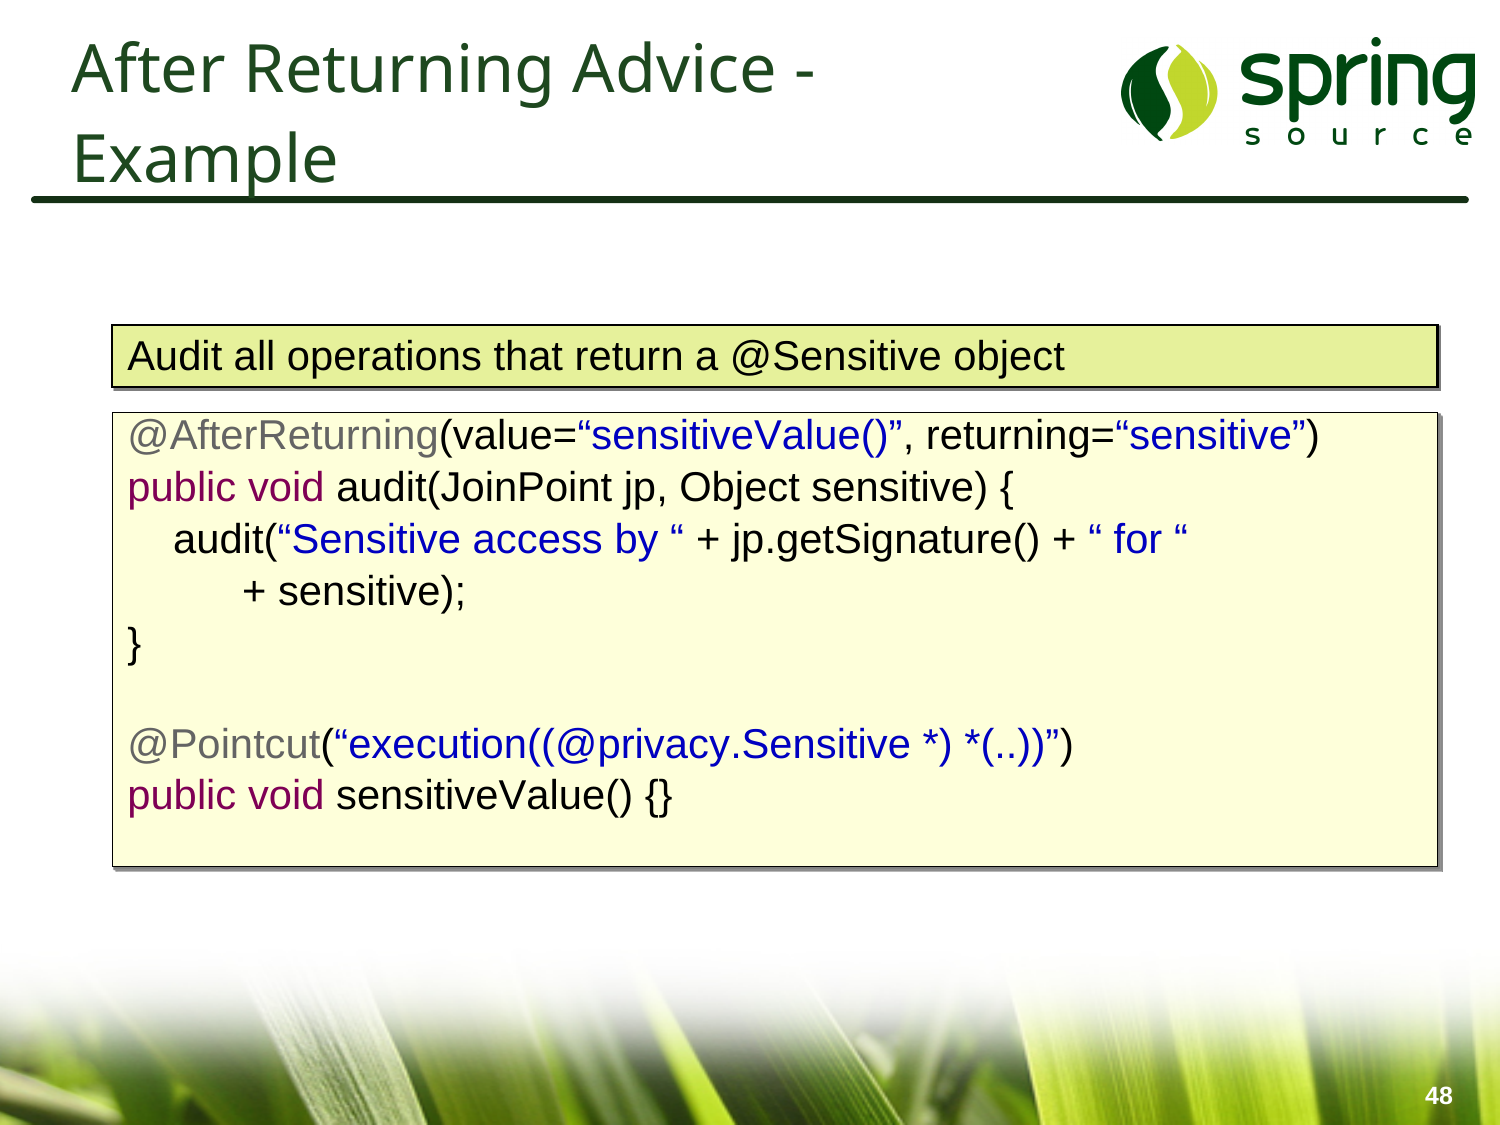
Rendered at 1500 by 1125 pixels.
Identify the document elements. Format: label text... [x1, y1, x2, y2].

title After Returning Advice - Example [56, 13, 1089, 191]
text_box @AfterReturning(value=“sensitiveValue()”, returning=“sensitive”) public void audit(JoinPoint jp, Object sensitive) { audit(“Sensitive access by “ + jp.getSignature() + “ for “ + sensitive); } @Pointcut(“execution((@privacy.Sensitive *) *(..))”) public void sensitiveValue() {} [112, 412, 1438, 867]
picture [0, 944, 1500, 1125]
text_box Audit all operations that return a @Sensitive object [112, 324, 1438, 387]
picture [1121, 37, 1475, 145]
